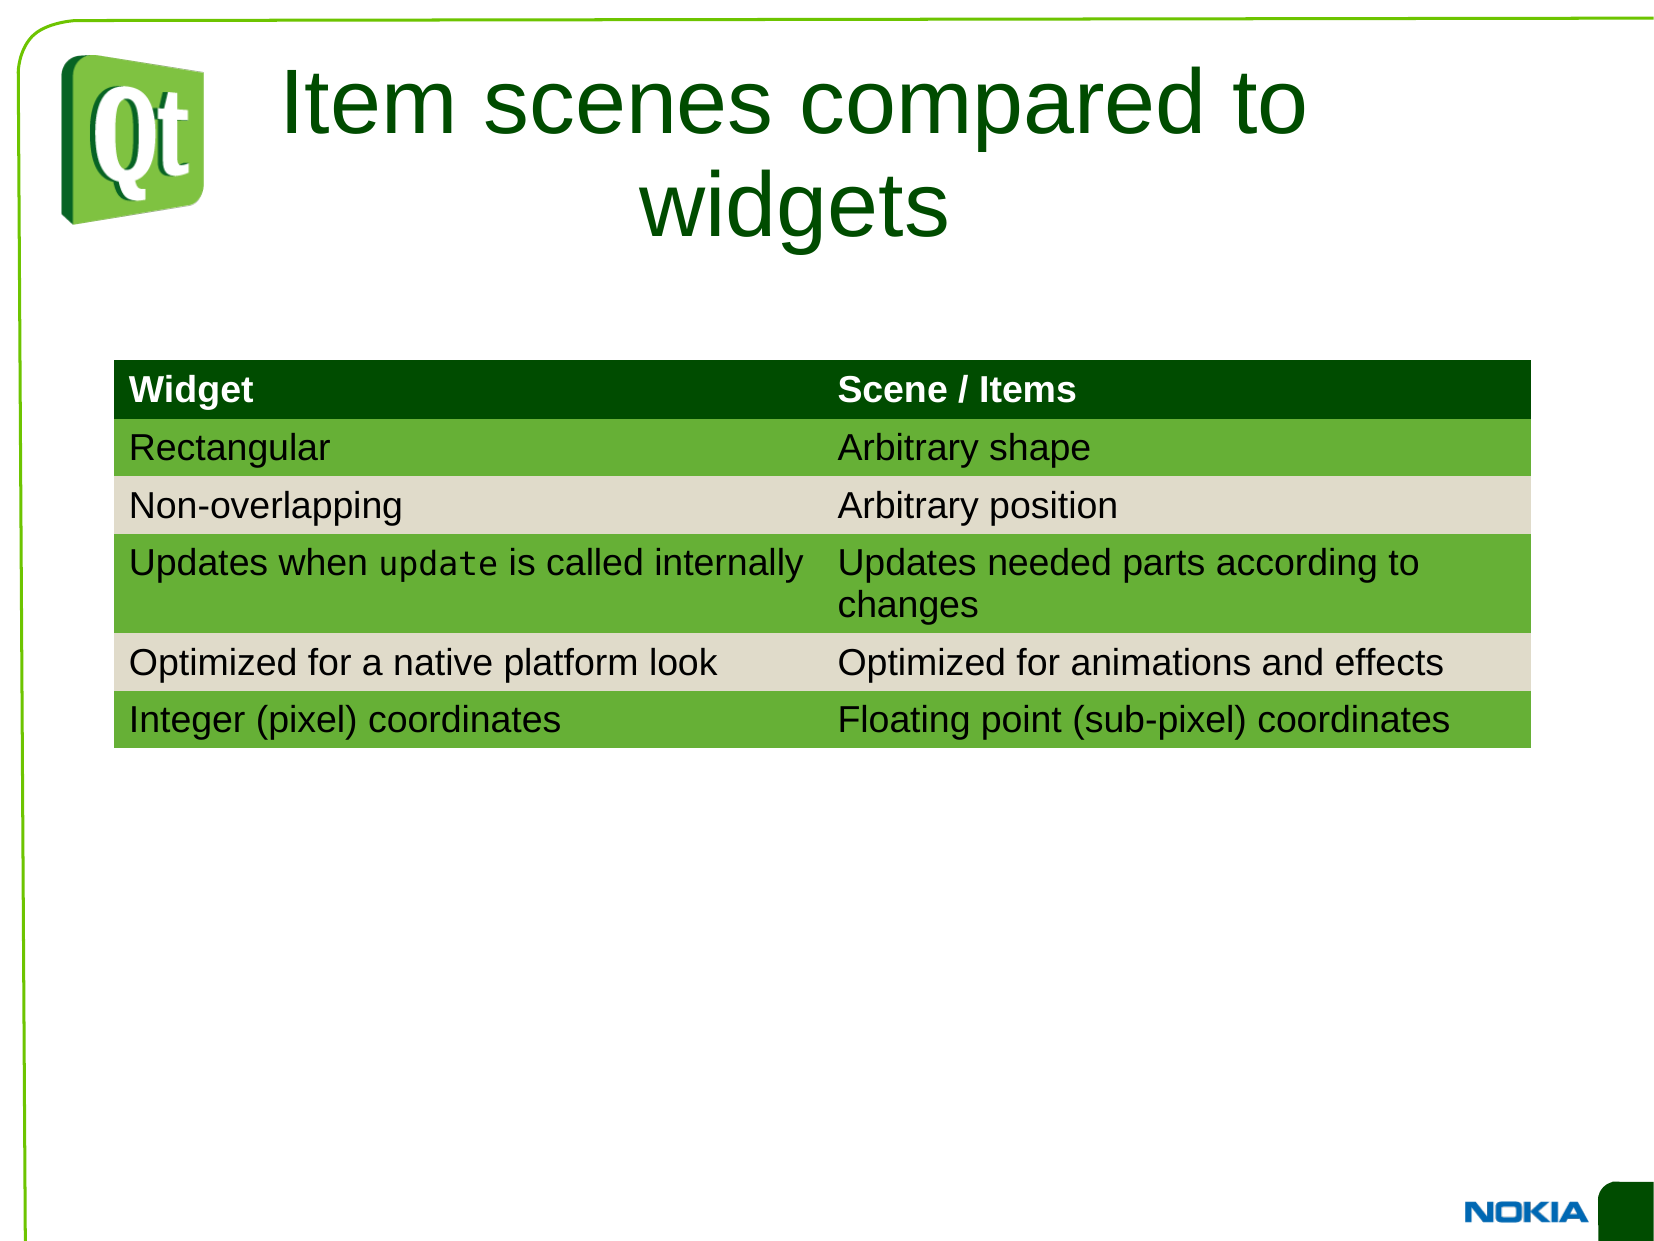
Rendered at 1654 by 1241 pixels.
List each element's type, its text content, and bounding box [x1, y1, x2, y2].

table_cell Updates when update is called internally [114, 534, 823, 633]
table_cell Optimized for animations and effects [823, 633, 1531, 691]
table_cell Floating point (sub-pixel) coordinates [823, 691, 1531, 748]
table_cell Updates needed parts according to changes [823, 534, 1531, 633]
table_cell Arbitrary shape [823, 419, 1531, 476]
picture [1465, 1201, 1589, 1223]
table_header Widget [114, 360, 823, 419]
table_cell Optimized for a native platform look [114, 633, 823, 691]
title Item scenes compared to widgets [257, 49, 1333, 257]
table_cell Non-overlapping [114, 476, 823, 534]
table_cell Arbitrary position [823, 476, 1531, 534]
picture [61, 55, 204, 225]
table_cell Integer (pixel) coordinates [114, 691, 823, 748]
table_header Scene / Items [823, 360, 1531, 419]
table_cell Rectangular [114, 419, 823, 476]
